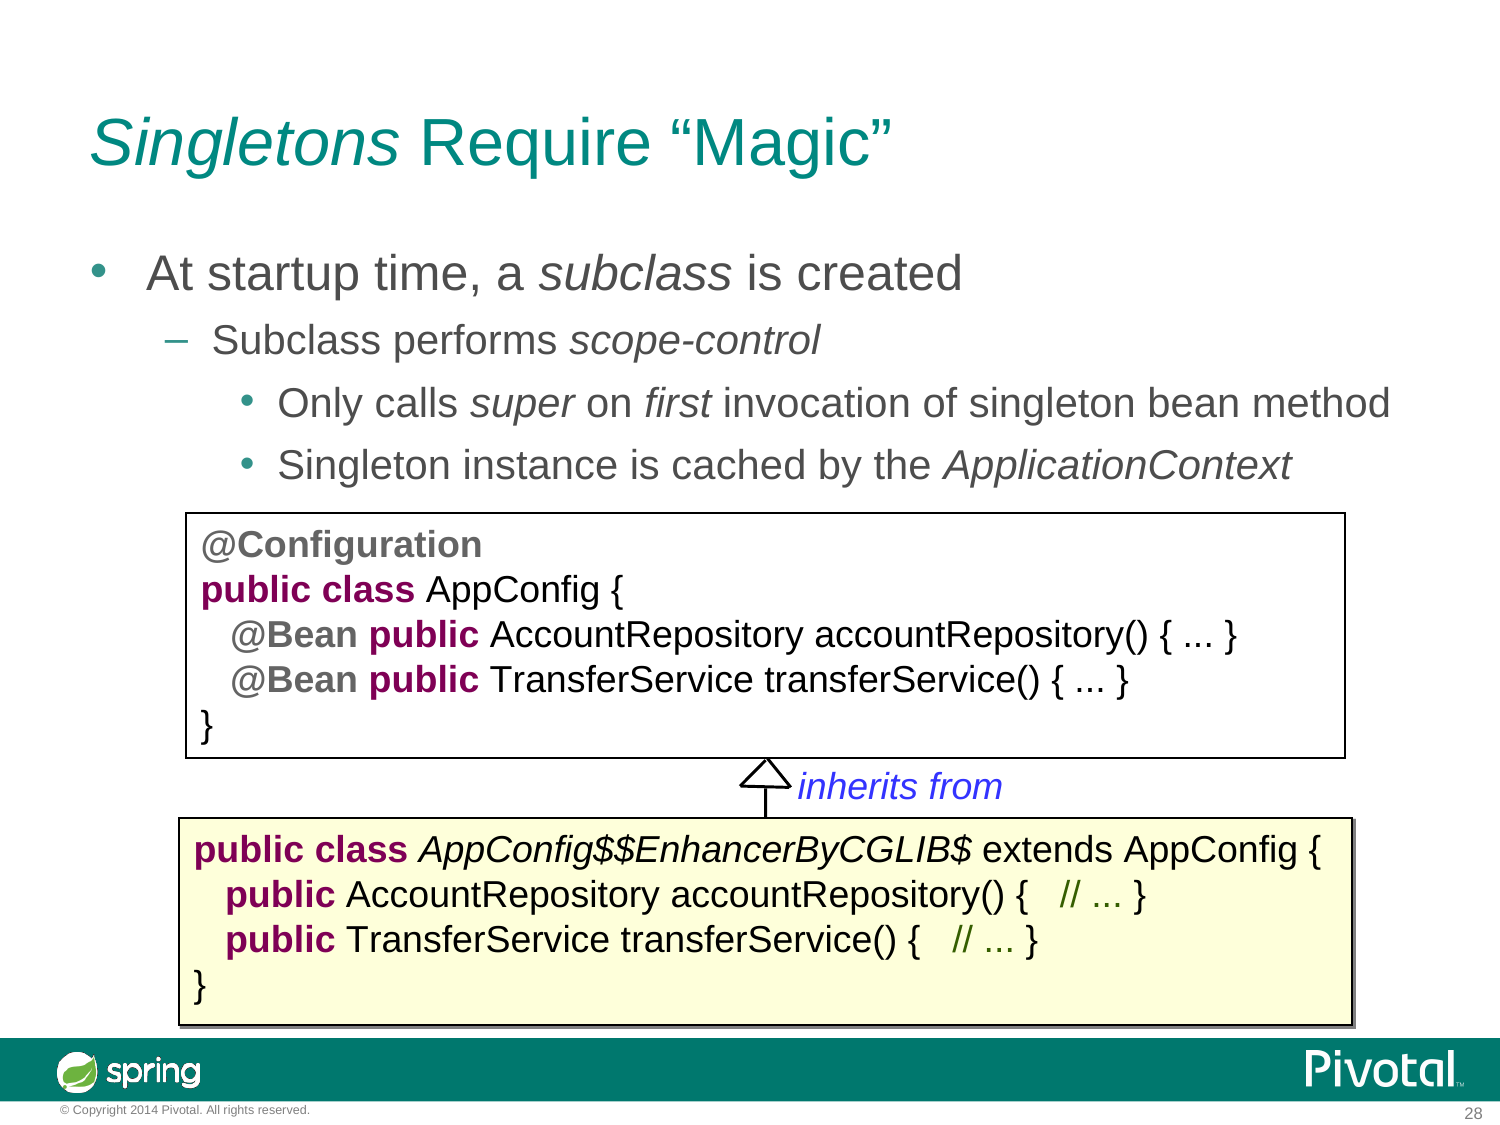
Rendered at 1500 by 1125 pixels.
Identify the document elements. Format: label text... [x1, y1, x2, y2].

text_box inherits from [782, 754, 1019, 815]
title Singletons Require “Magic” [75, 45, 1426, 232]
text_box public class AppConfig$$EnhancerByCGLIB$ extends AppConfig { public AccountRepository accountRepository() { // ... } public TransferService transferService() { // ... } } [178, 817, 1353, 1026]
list At startup time, a subclass is created Subclass performs scope-control Only calls super on first invocation of singleton bean method Singleton instance is cached by the ApplicationContext [75, 232, 1426, 976]
picture [32, 1041, 210, 1103]
picture [1306, 1050, 1464, 1087]
